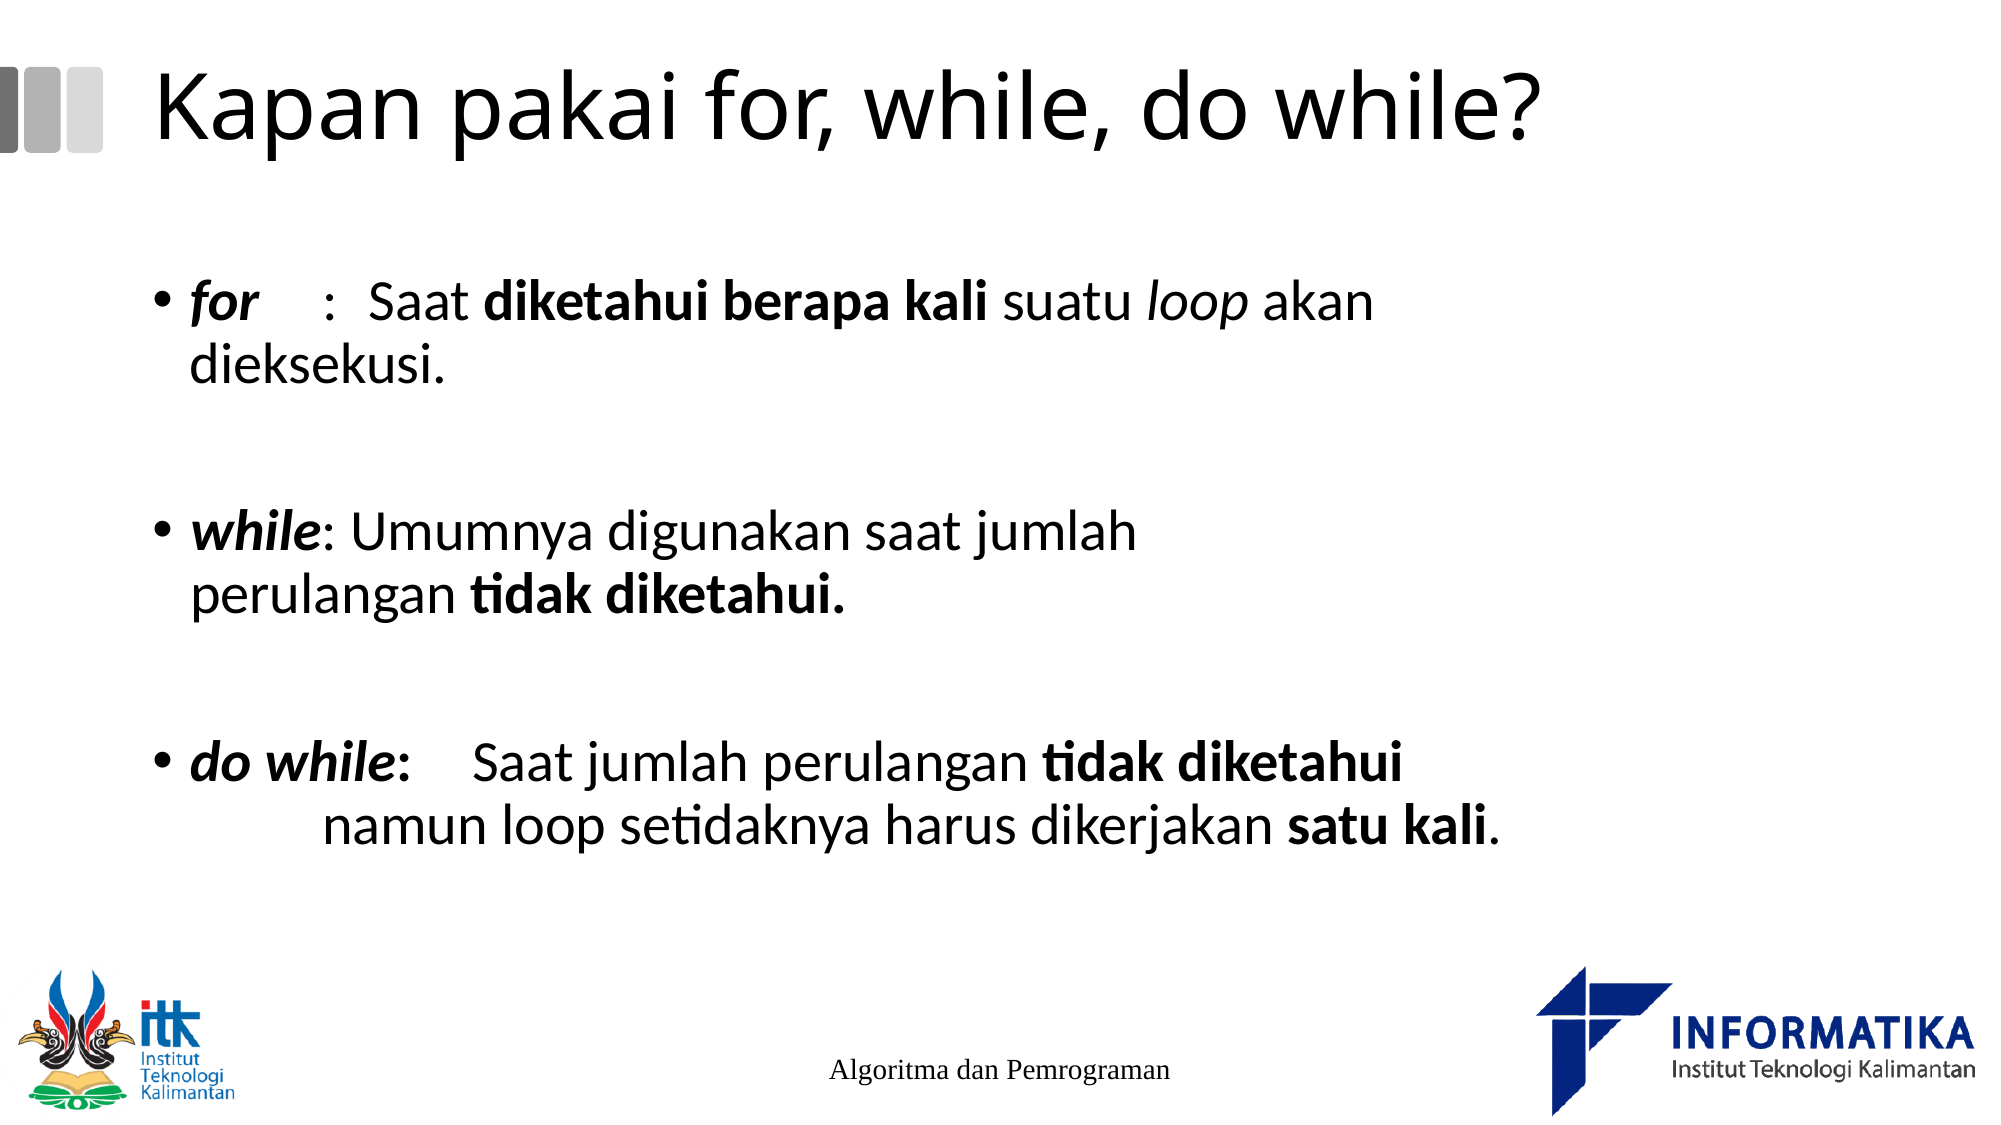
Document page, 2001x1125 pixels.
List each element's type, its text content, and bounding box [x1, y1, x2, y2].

list for : Saat diketahui berapa kali suatu loop akan dieksekusi. while: Umumnya digunakan saat jumlah perulangan tidak diketahui. do while: Saat jumlah perulangan tidak diketahui namun loop setidaknya harus dikerjakan satu kali. [137, 262, 1863, 977]
title Kapan pakai for, while, do while? [137, 1, 1863, 219]
picture [1534, 965, 1976, 1118]
picture [0, 935, 253, 1125]
